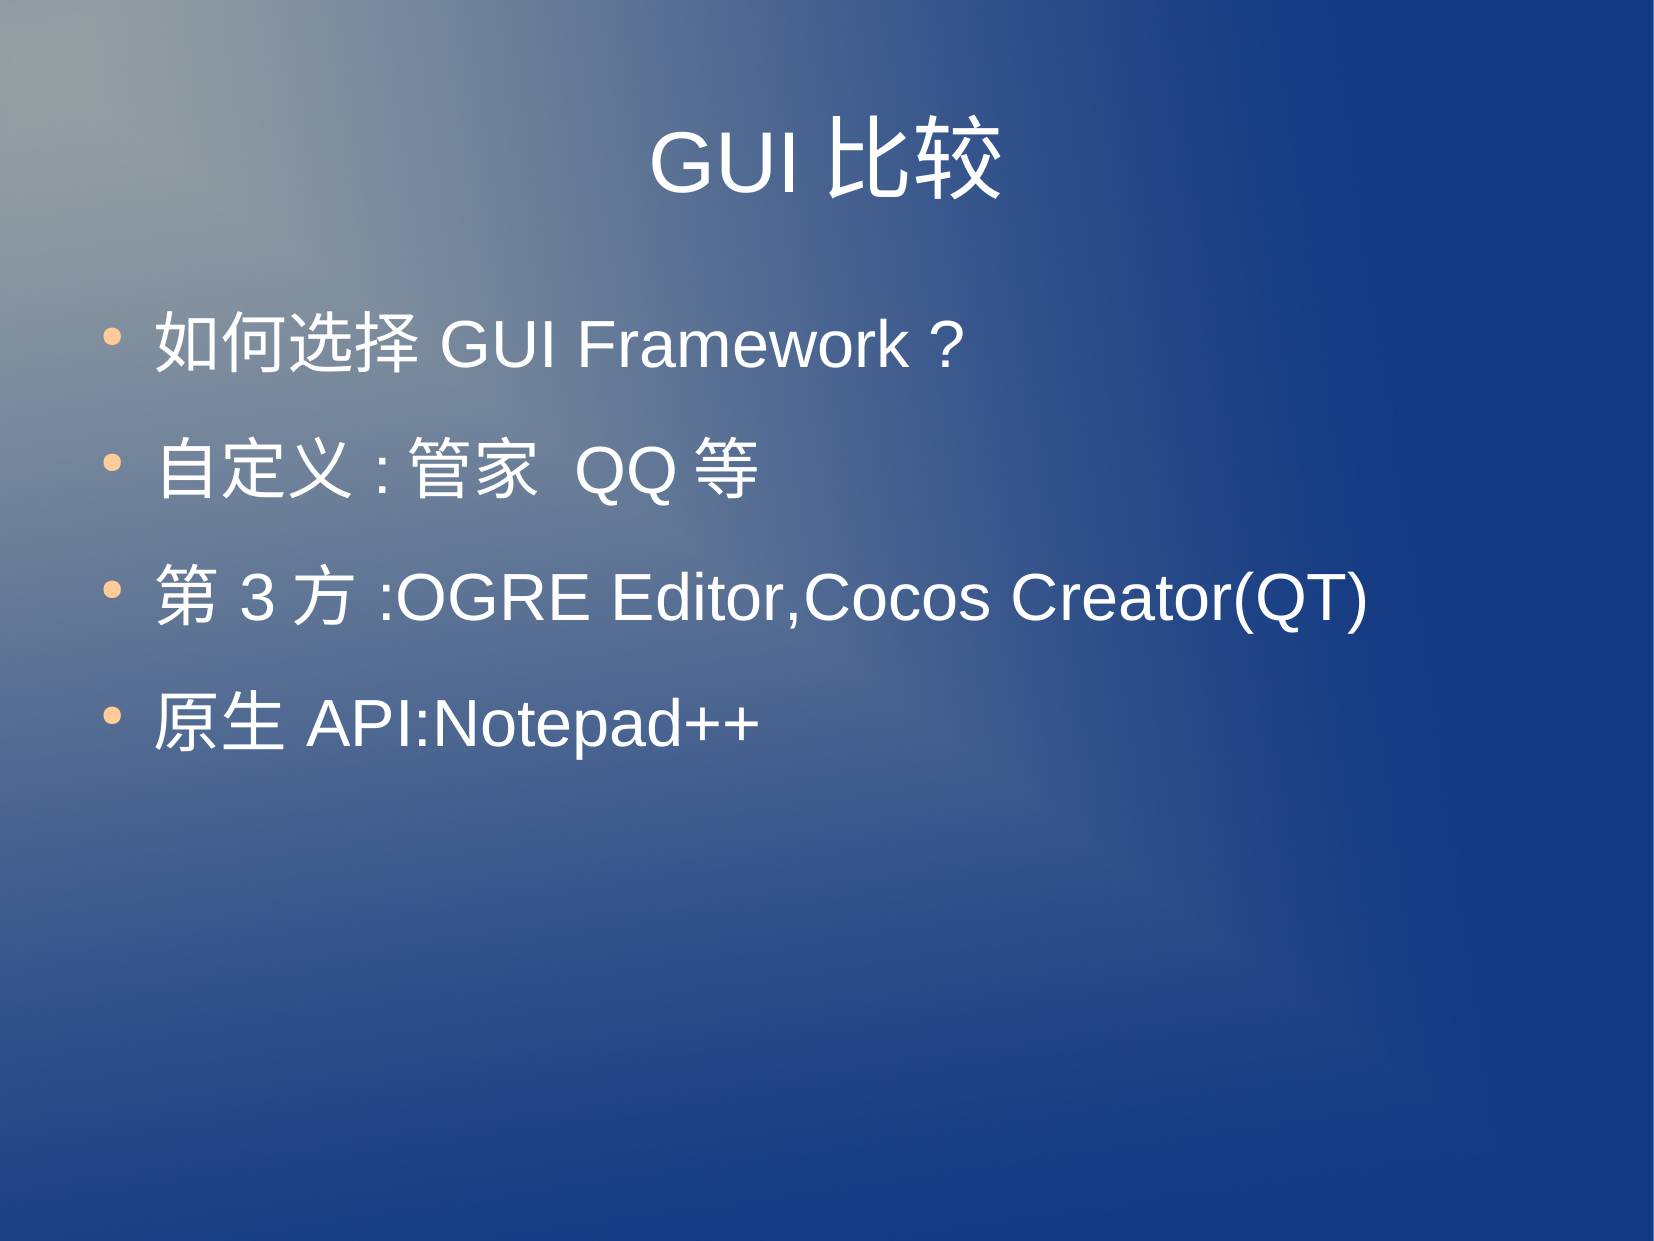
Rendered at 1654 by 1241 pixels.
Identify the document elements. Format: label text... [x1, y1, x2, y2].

title GUI比较 [82, 49, 1571, 257]
list 如何选择GUI Framework ? 自定义:管家 QQ等 第3方:OGRE Editor,Cocos Creator(QT) 原生API:Notepad++ [82, 290, 1571, 1109]
picture [0, 0, 1654, 1241]
